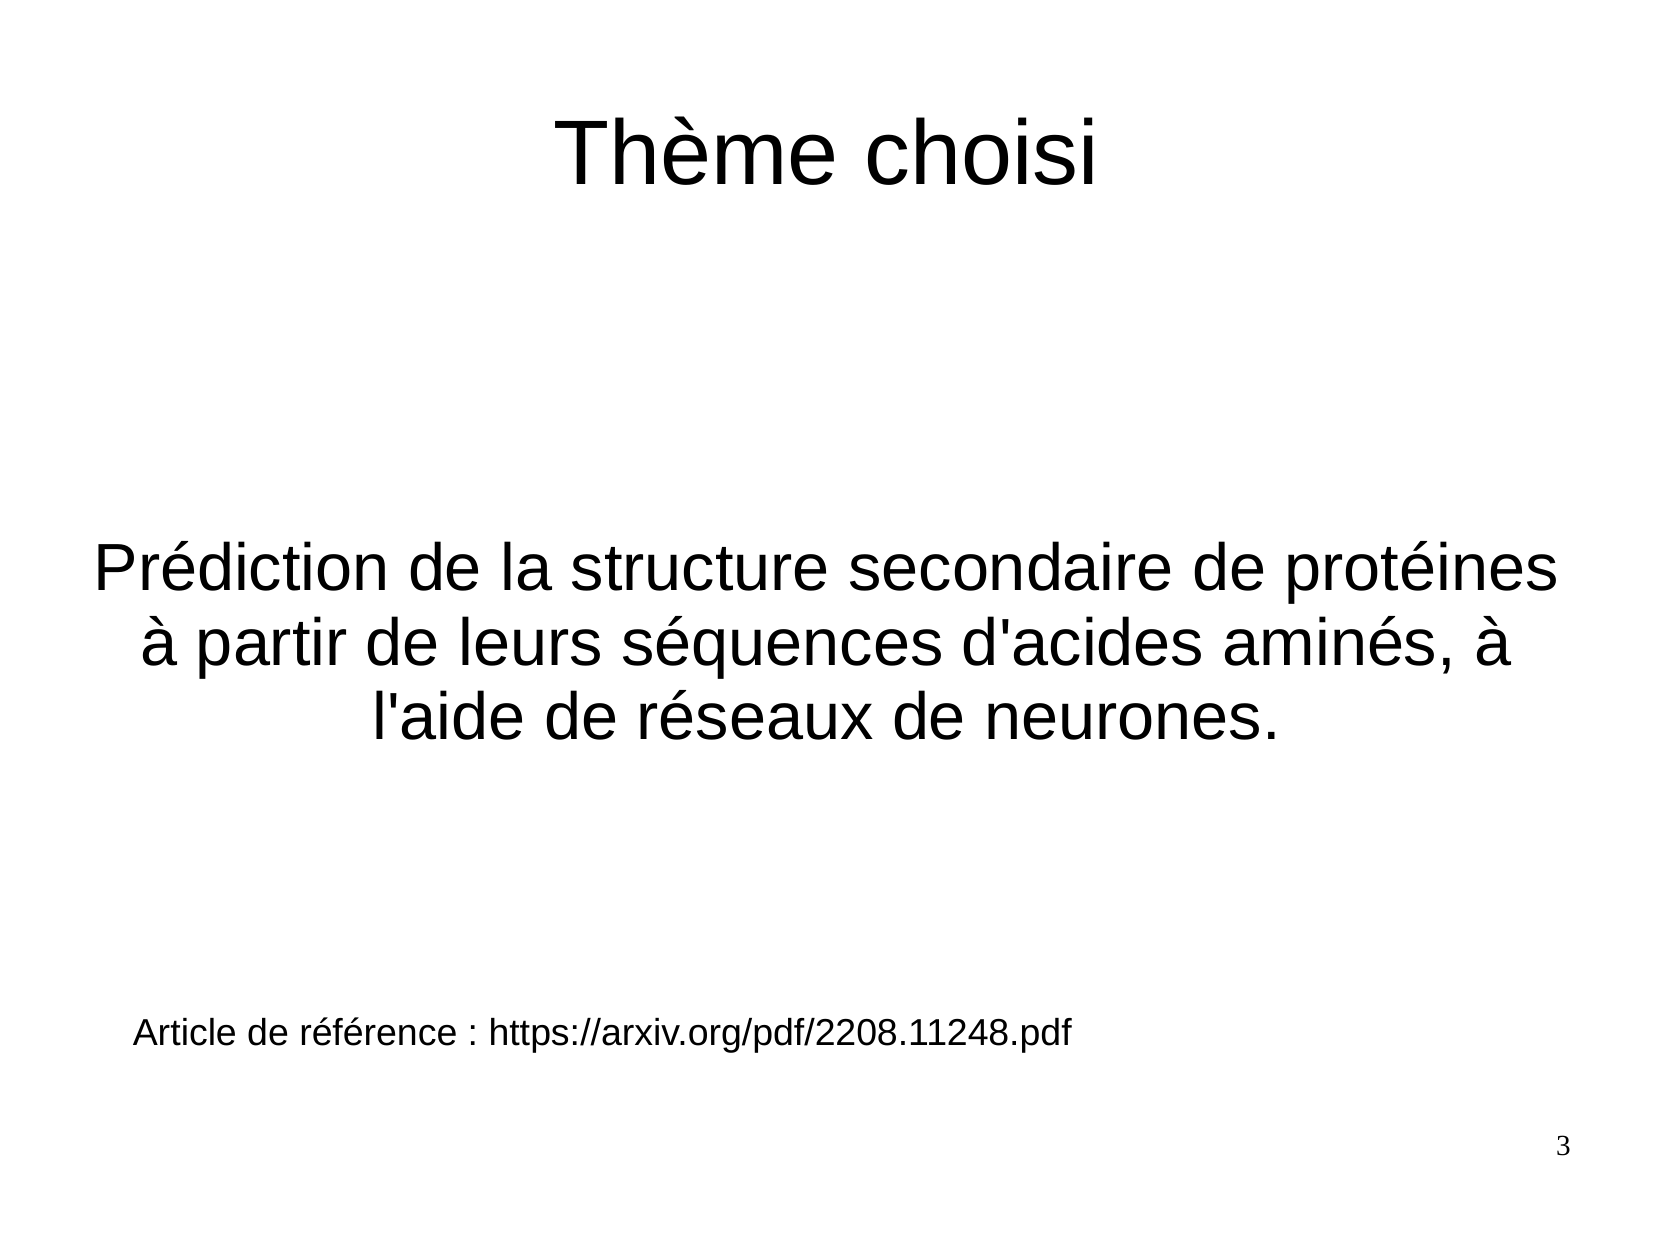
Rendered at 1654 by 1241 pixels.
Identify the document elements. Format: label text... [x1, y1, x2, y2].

subtitle Prédiction de la structure secondaire de protéines à partir de leurs séquences d'acides aminés, à l'aide de réseaux de neurones. [82, 232, 1571, 1052]
text_box Article de référence : https://arxiv.org/pdf/2208.11248.pdf [118, 1003, 1536, 1061]
title Thème choisi [82, 49, 1571, 232]
